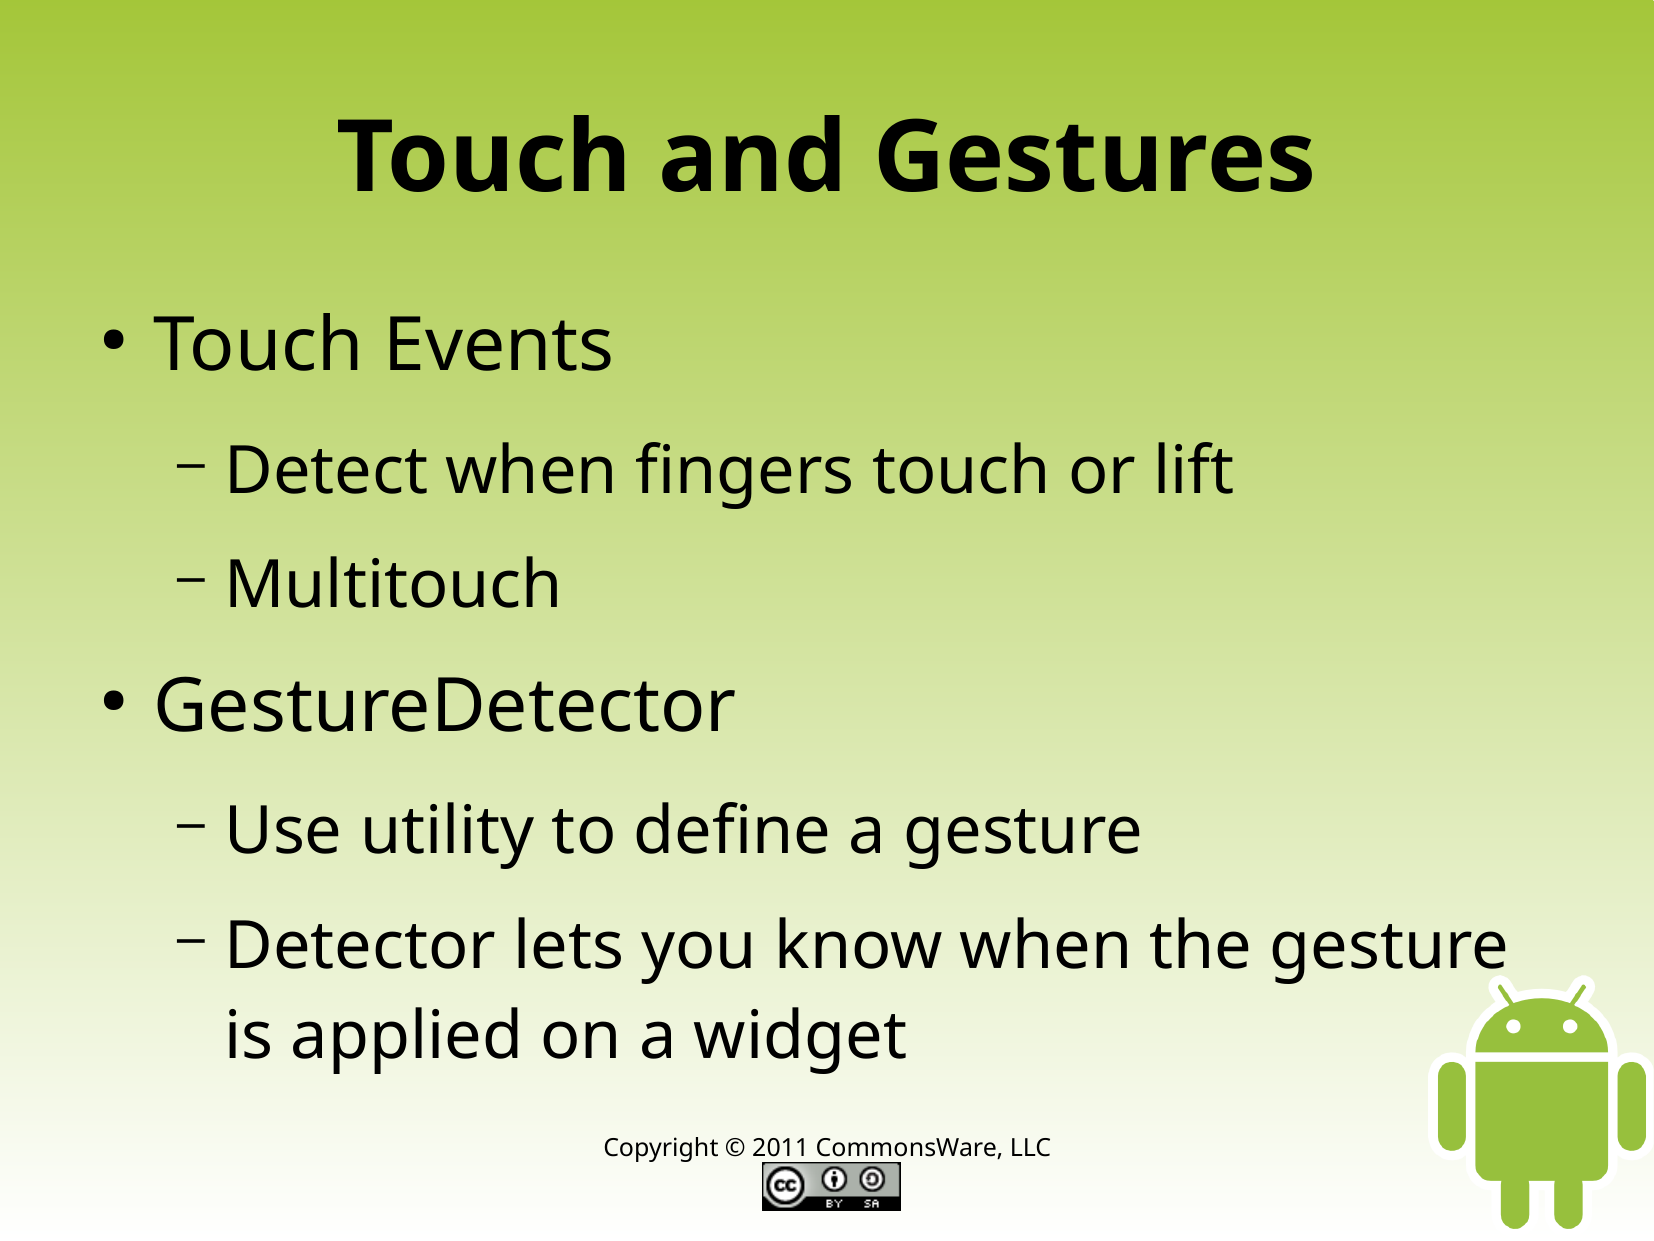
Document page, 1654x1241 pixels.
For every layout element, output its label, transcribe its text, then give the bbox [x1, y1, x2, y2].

picture [762, 1162, 901, 1211]
list Touch Events Detect when fingers touch or lift Multitouch GestureDetector Use utility to define a gesture Detector lets you know when the gesture is applied on a widget [82, 290, 1571, 1109]
title Touch and Gestures [82, 49, 1571, 257]
picture [1428, 975, 1654, 1238]
